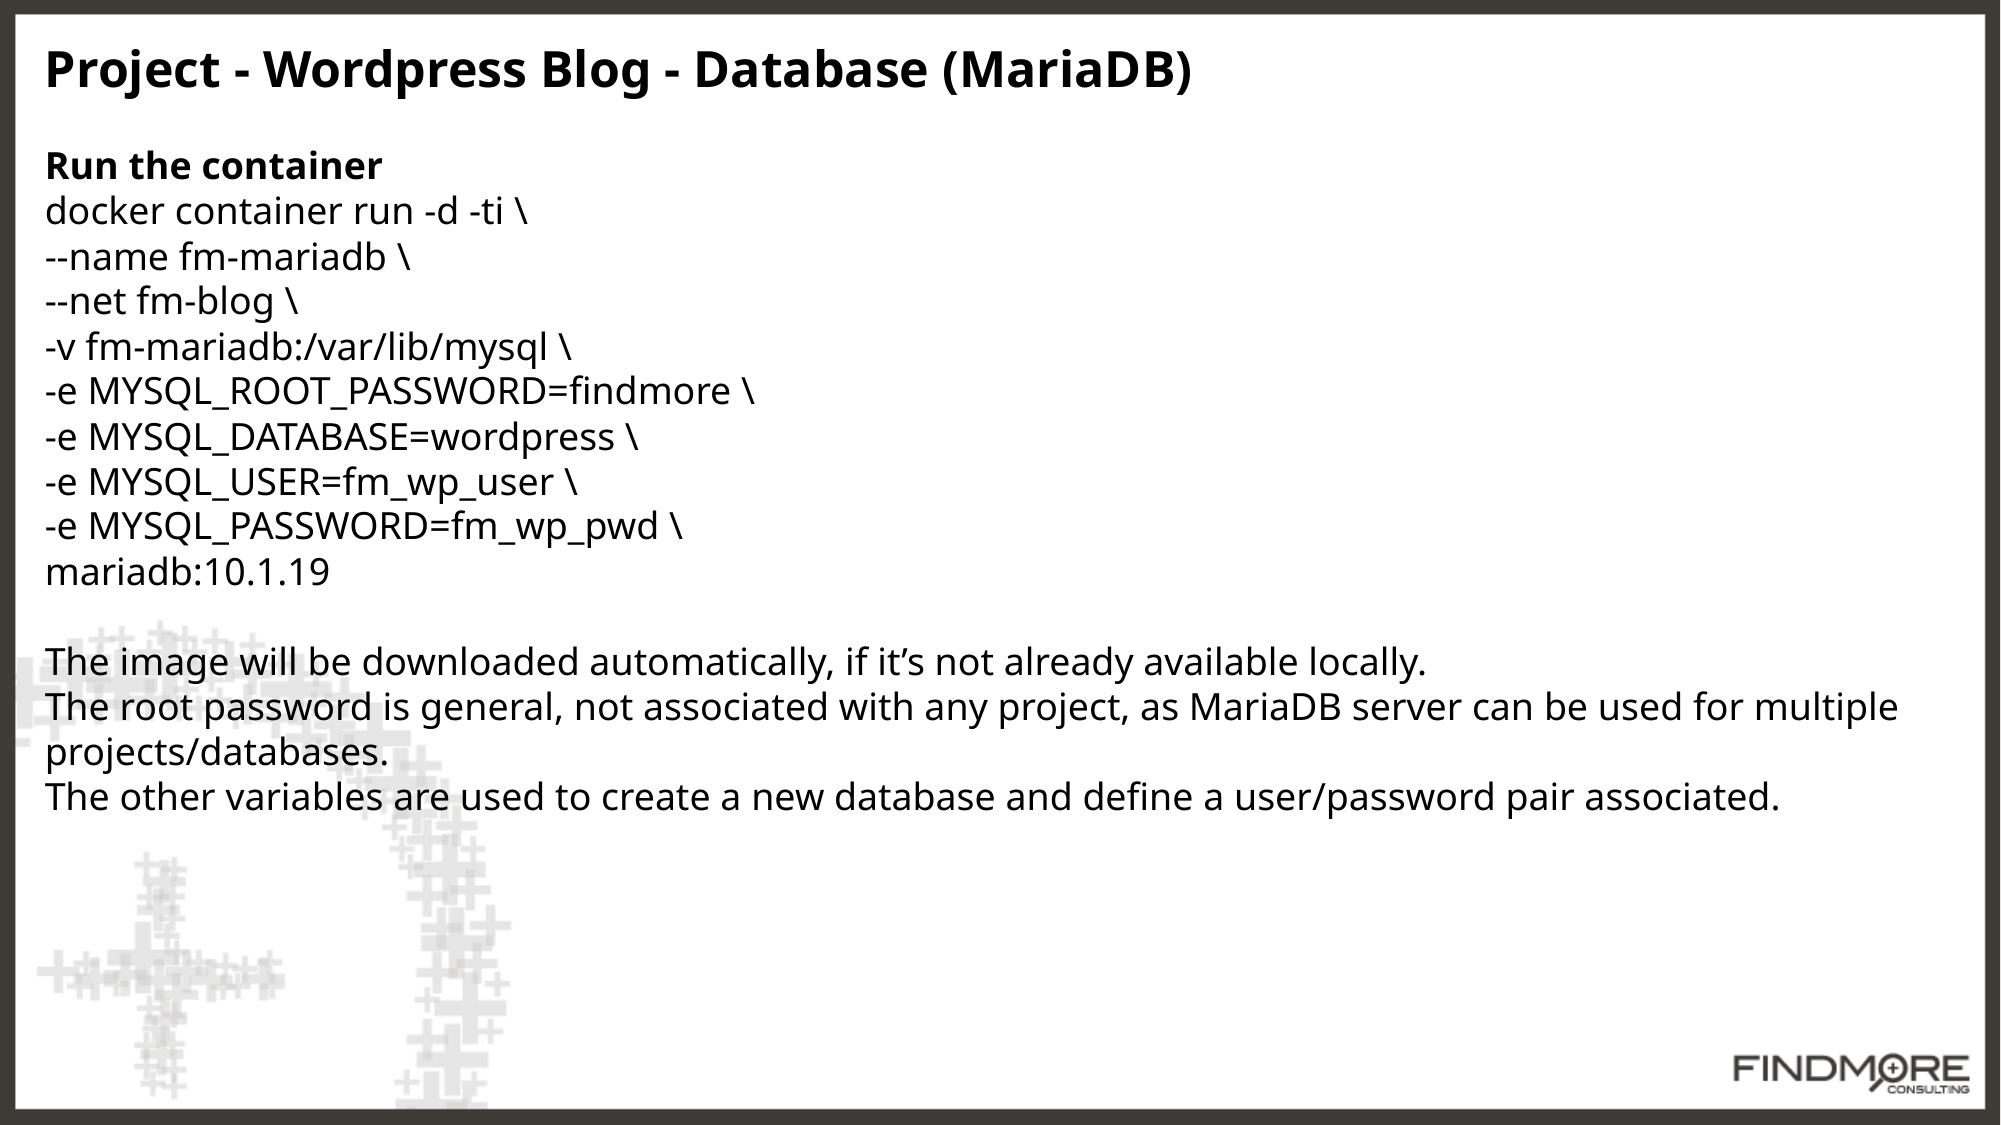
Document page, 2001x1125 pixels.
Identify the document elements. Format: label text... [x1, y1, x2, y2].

text_box Project - Wordpress Blog - Database (MariaDB) Run the container docker container run -d -ti \ --name fm-mariadb \ --net fm-blog \ -v fm-mariadb:/var/lib/mysql \ -e MYSQL_ROOT_PASSWORD=findmore \ -e MYSQL_DATABASE=wordpress \ -e MYSQL_USER=fm_wp_user \ -e MYSQL_PASSWORD=fm_wp_pwd \ mariadb:10.1.19 The image will be downloaded automatically, if it’s not already available locally. The root password is general, not associated with any project, as MariaDB server can be used for multiple projects/databases. The other variables are used to create a new database and define a user/password pair associated. [29, 30, 1950, 1031]
picture [0, 0, 2001, 1125]
